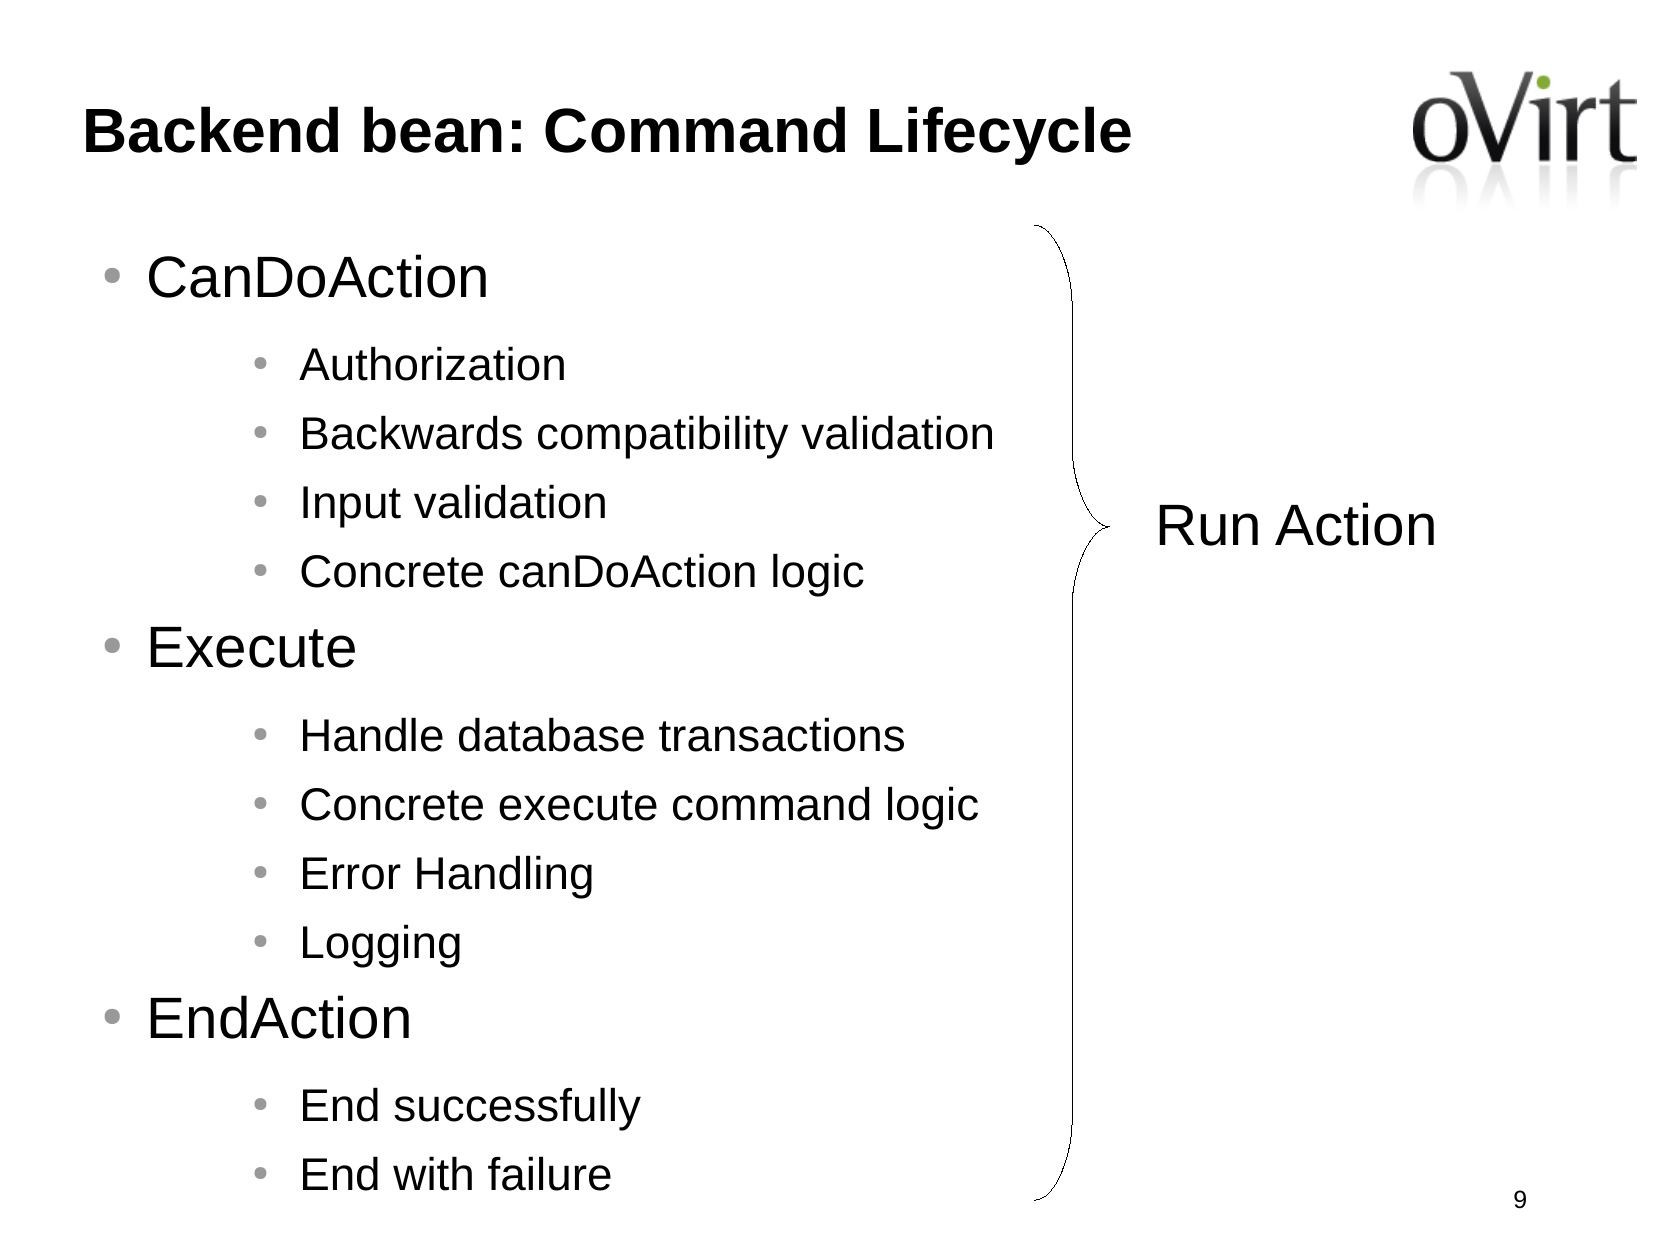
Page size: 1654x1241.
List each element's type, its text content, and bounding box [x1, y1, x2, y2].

title Backend bean: Command Lifecycle [82, 27, 1303, 235]
list CanDoAction Authorization Backwards compatibility validation Input validation Concrete canDoAction logic Execute Handle database transactions Concrete execute command logic Error Handling Logging EndAction End successfully End with failure [86, 244, 1576, 1201]
text_box Run Action [1140, 485, 1501, 566]
picture [1413, 63, 1637, 212]
